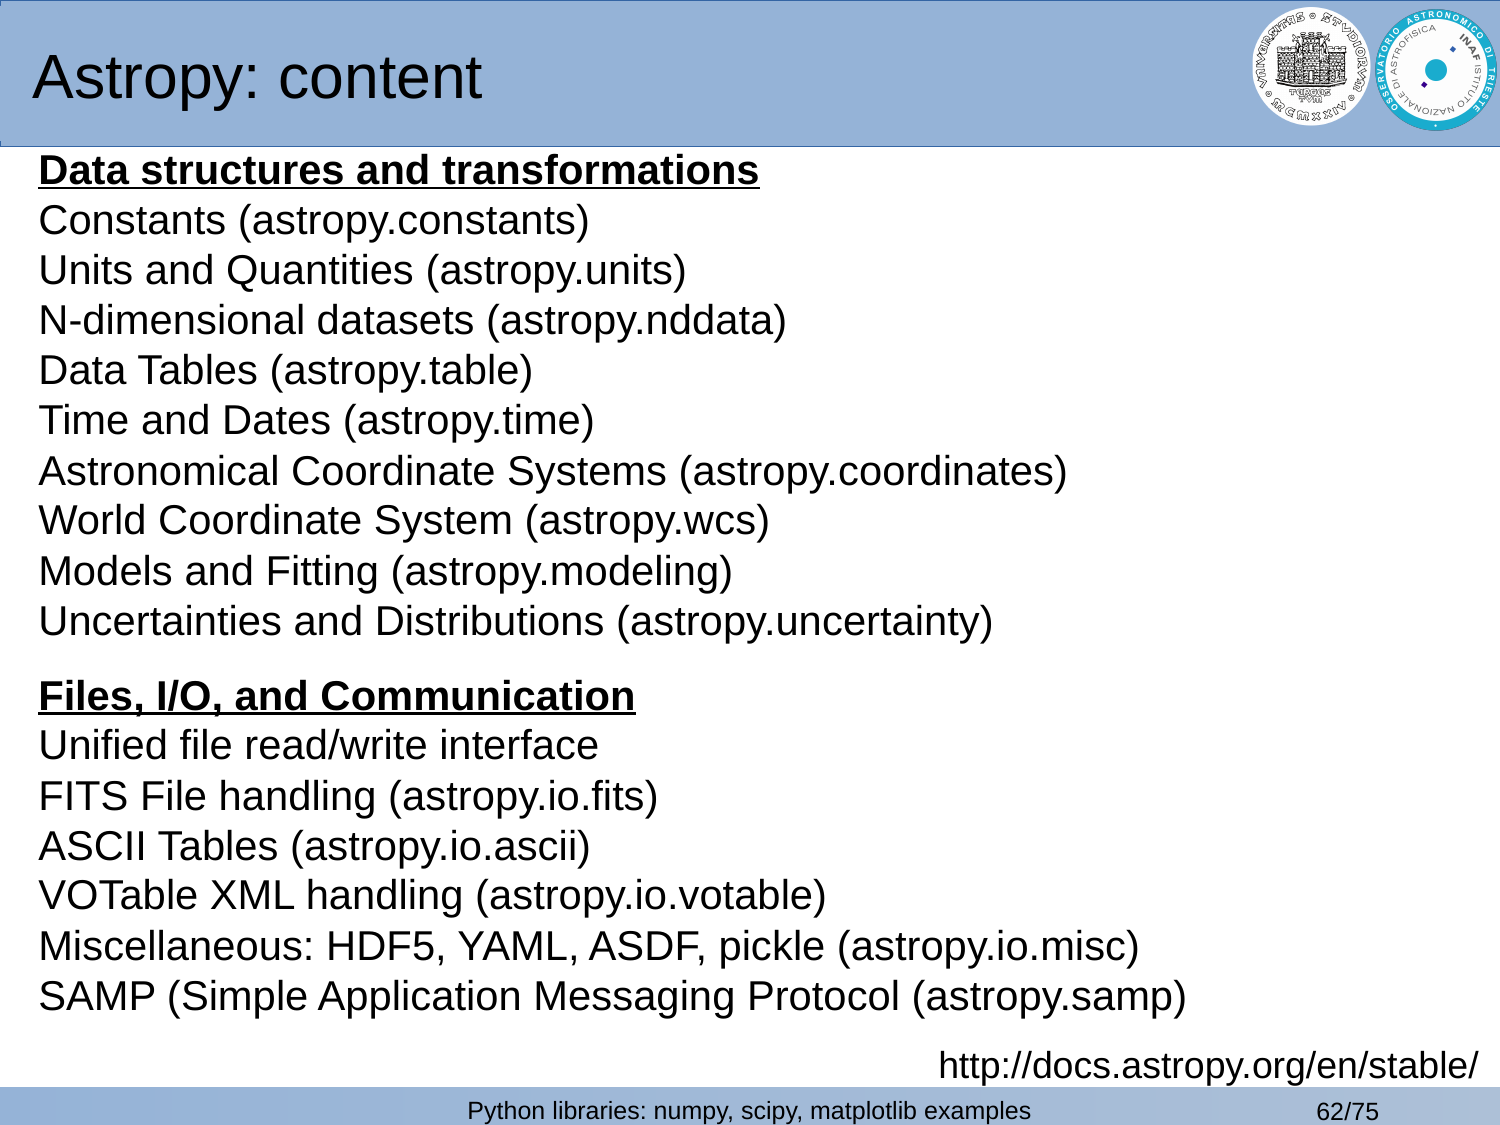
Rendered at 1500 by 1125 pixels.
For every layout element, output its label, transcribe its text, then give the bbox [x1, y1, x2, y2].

text_box Astropy: content [0, 5, 1253, 141]
picture [1253, 0, 1500, 135]
list Data structures and transformations Constants (astropy.constants) Units and Quantities (astropy.units) N-dimensional datasets (astropy.nddata) Data Tables (astropy.table) Time and Dates (astropy.time) Astronomical Coordinate Systems (astropy.coordinates) World Coordinate System (astropy.wcs) Models and Fitting (astropy.modeling) Uncertainties and Distributions (astropy.uncertainty) Files, I/O, and Communication Unified file read/write interface FITS File handling (astropy.io.fits) ASCII Tables (astropy.io.ascii) VOTable XML handling (astropy.io.votable) Miscellaneous: HDF5, YAML, ASDF, pickle (astropy.io.misc) SAMP (Simple Application Messaging Protocol (astropy.samp) http://docs.astropy.org/en/stable/ [23, 135, 1500, 1037]
